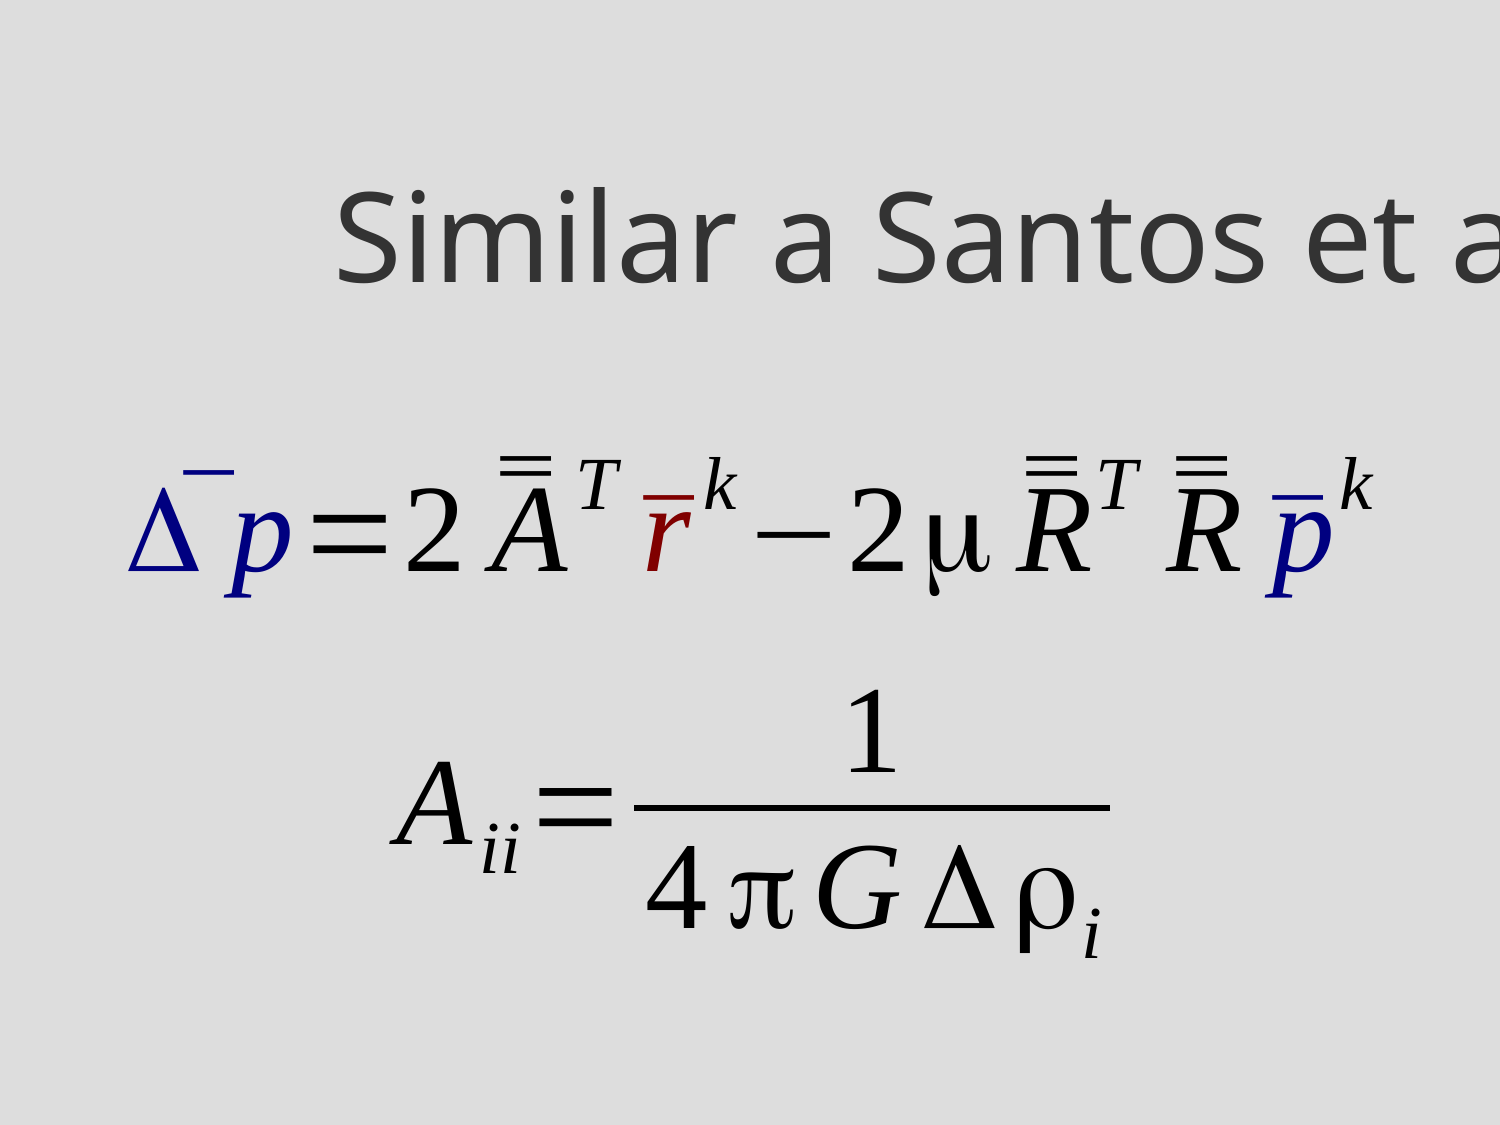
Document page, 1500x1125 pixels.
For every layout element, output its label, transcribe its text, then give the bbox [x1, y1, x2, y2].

chart [378, 661, 1122, 975]
text_box Similar a Santos et al (2015) [318, 141, 1440, 302]
chart [116, 442, 1384, 603]
